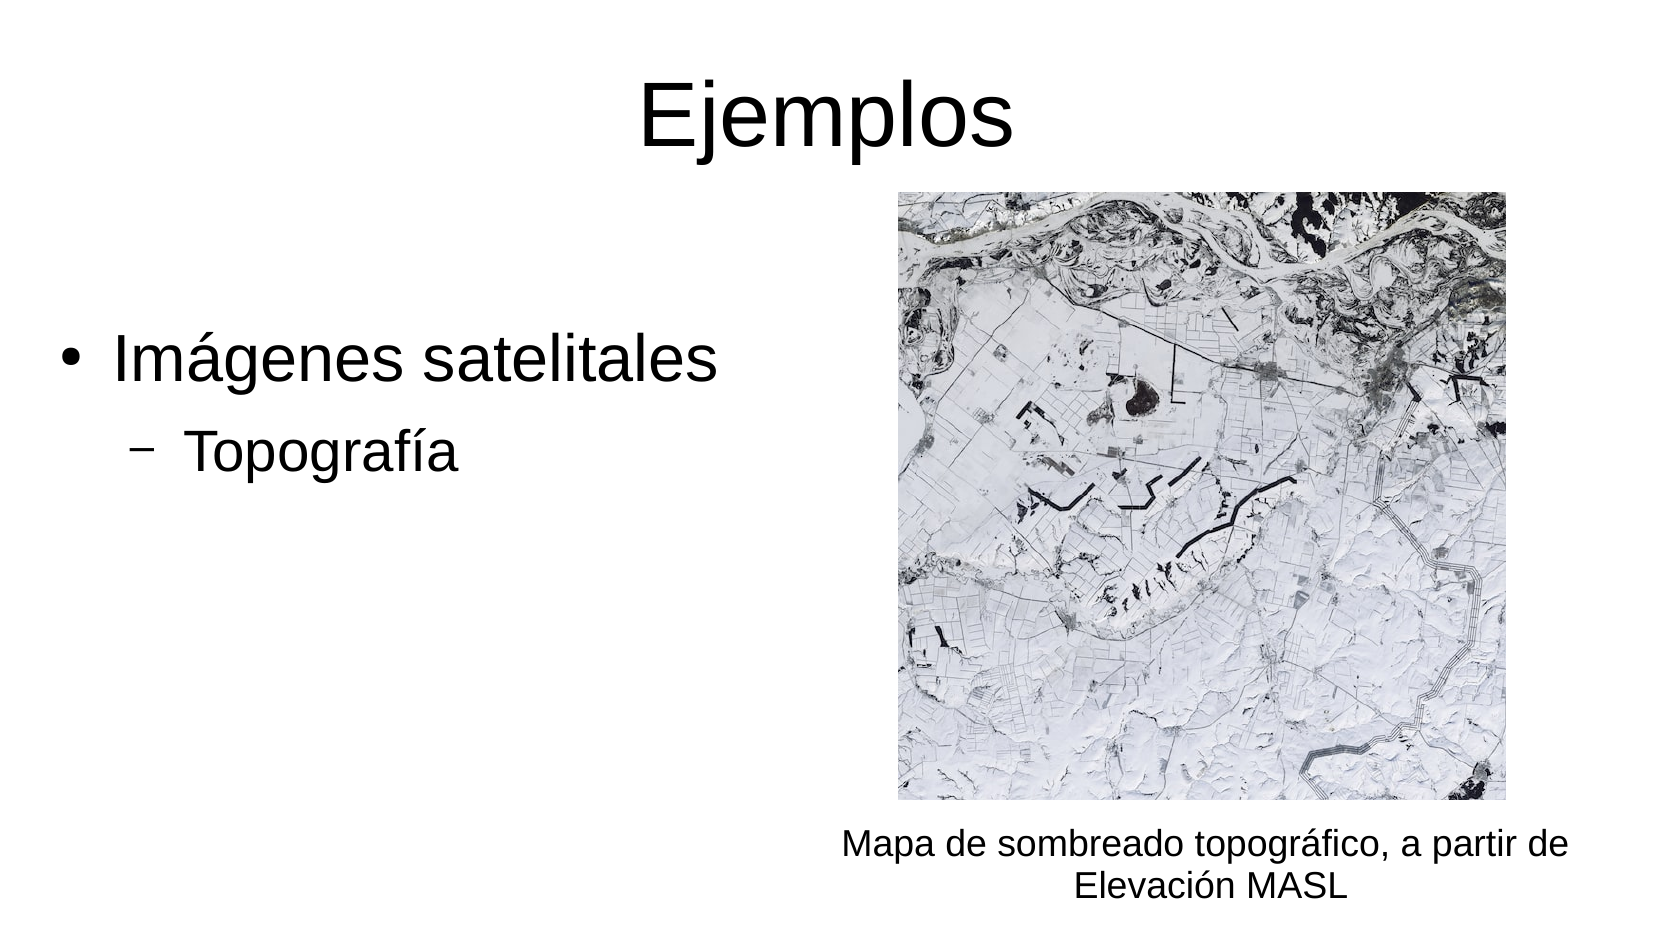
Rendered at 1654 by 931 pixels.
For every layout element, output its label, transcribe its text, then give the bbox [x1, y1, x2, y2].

picture [898, 192, 1506, 800]
text_box Mapa de sombreado topográfico, a partir de Elevación MASL [826, 814, 1595, 914]
list Imágenes satelitales Topografía [41, 216, 739, 756]
title Ejemplos [82, 37, 1571, 193]
